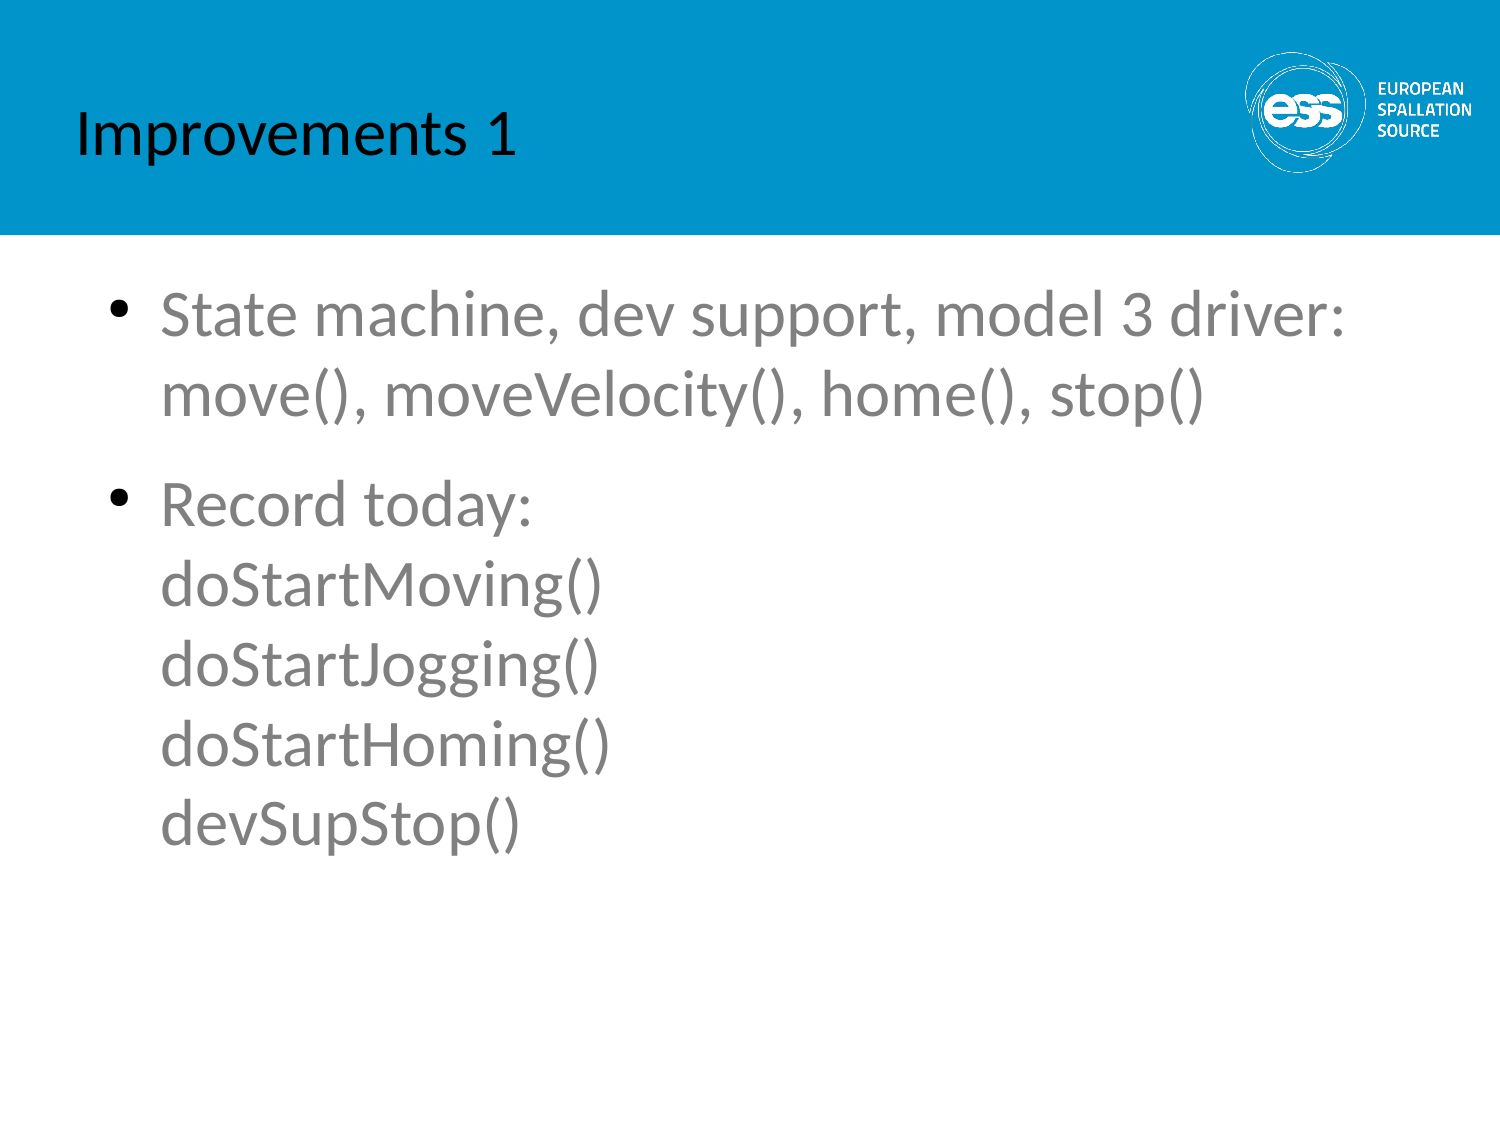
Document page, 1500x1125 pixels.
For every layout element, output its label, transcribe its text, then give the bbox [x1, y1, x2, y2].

picture [1418, 104, 1423, 115]
picture [1400, 83, 1407, 94]
picture [1432, 125, 1438, 136]
list State machine, dev support, model 3 driver: move(), moveVelocity(), home(), stop() Record today: doStartMoving() doStartJogging() doStartHoming() devSupStop() [75, 262, 1426, 1005]
picture [1264, 94, 1342, 127]
picture [1389, 104, 1393, 115]
picture [1454, 83, 1458, 94]
picture [1409, 104, 1415, 115]
picture [1398, 109, 1406, 115]
picture [1422, 125, 1428, 134]
title Improvements 1 [75, 45, 1247, 233]
picture [1436, 104, 1444, 115]
picture [1443, 86, 1450, 93]
picture [1379, 83, 1385, 94]
picture [1423, 83, 1430, 94]
